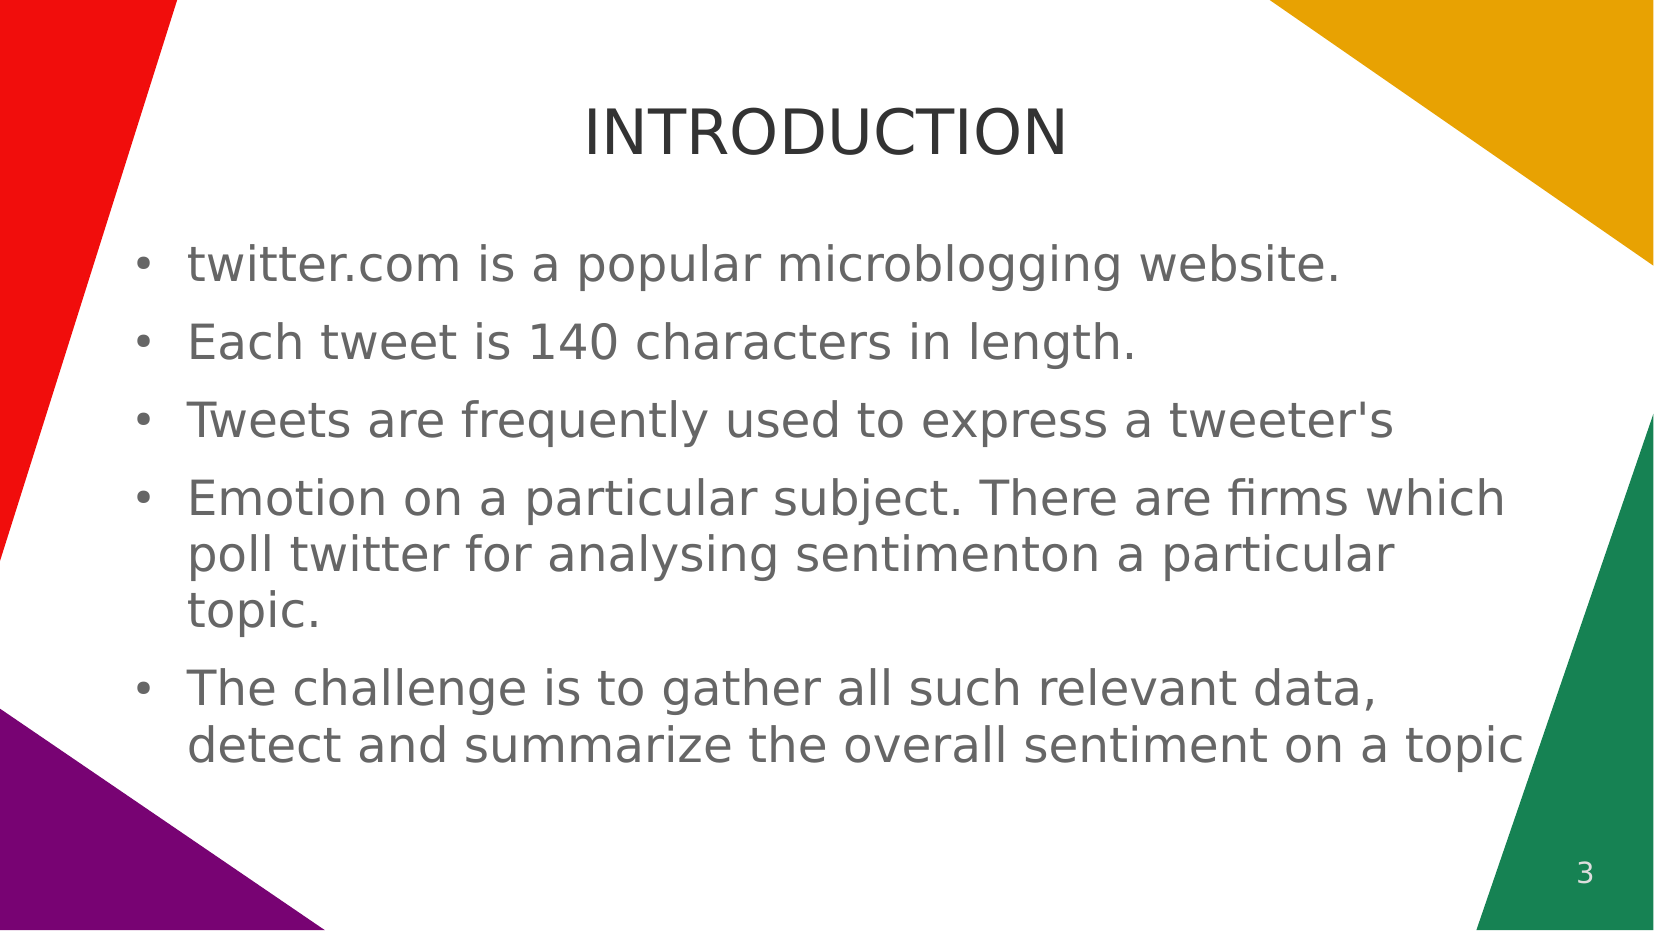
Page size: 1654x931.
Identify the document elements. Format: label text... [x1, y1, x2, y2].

list twitter.com is a popular microblogging website. Each tweet is 140 characters in length. Tweets are frequently used to express a tweeter's Emotion on a particular subject. There are firms which poll twitter for analysing sentimenton a particular topic. The challenge is to gather all such relevant data, detect and summarize the overall sentiment on a topic [118, 236, 1536, 827]
title INTRODUCTION [118, 59, 1536, 207]
